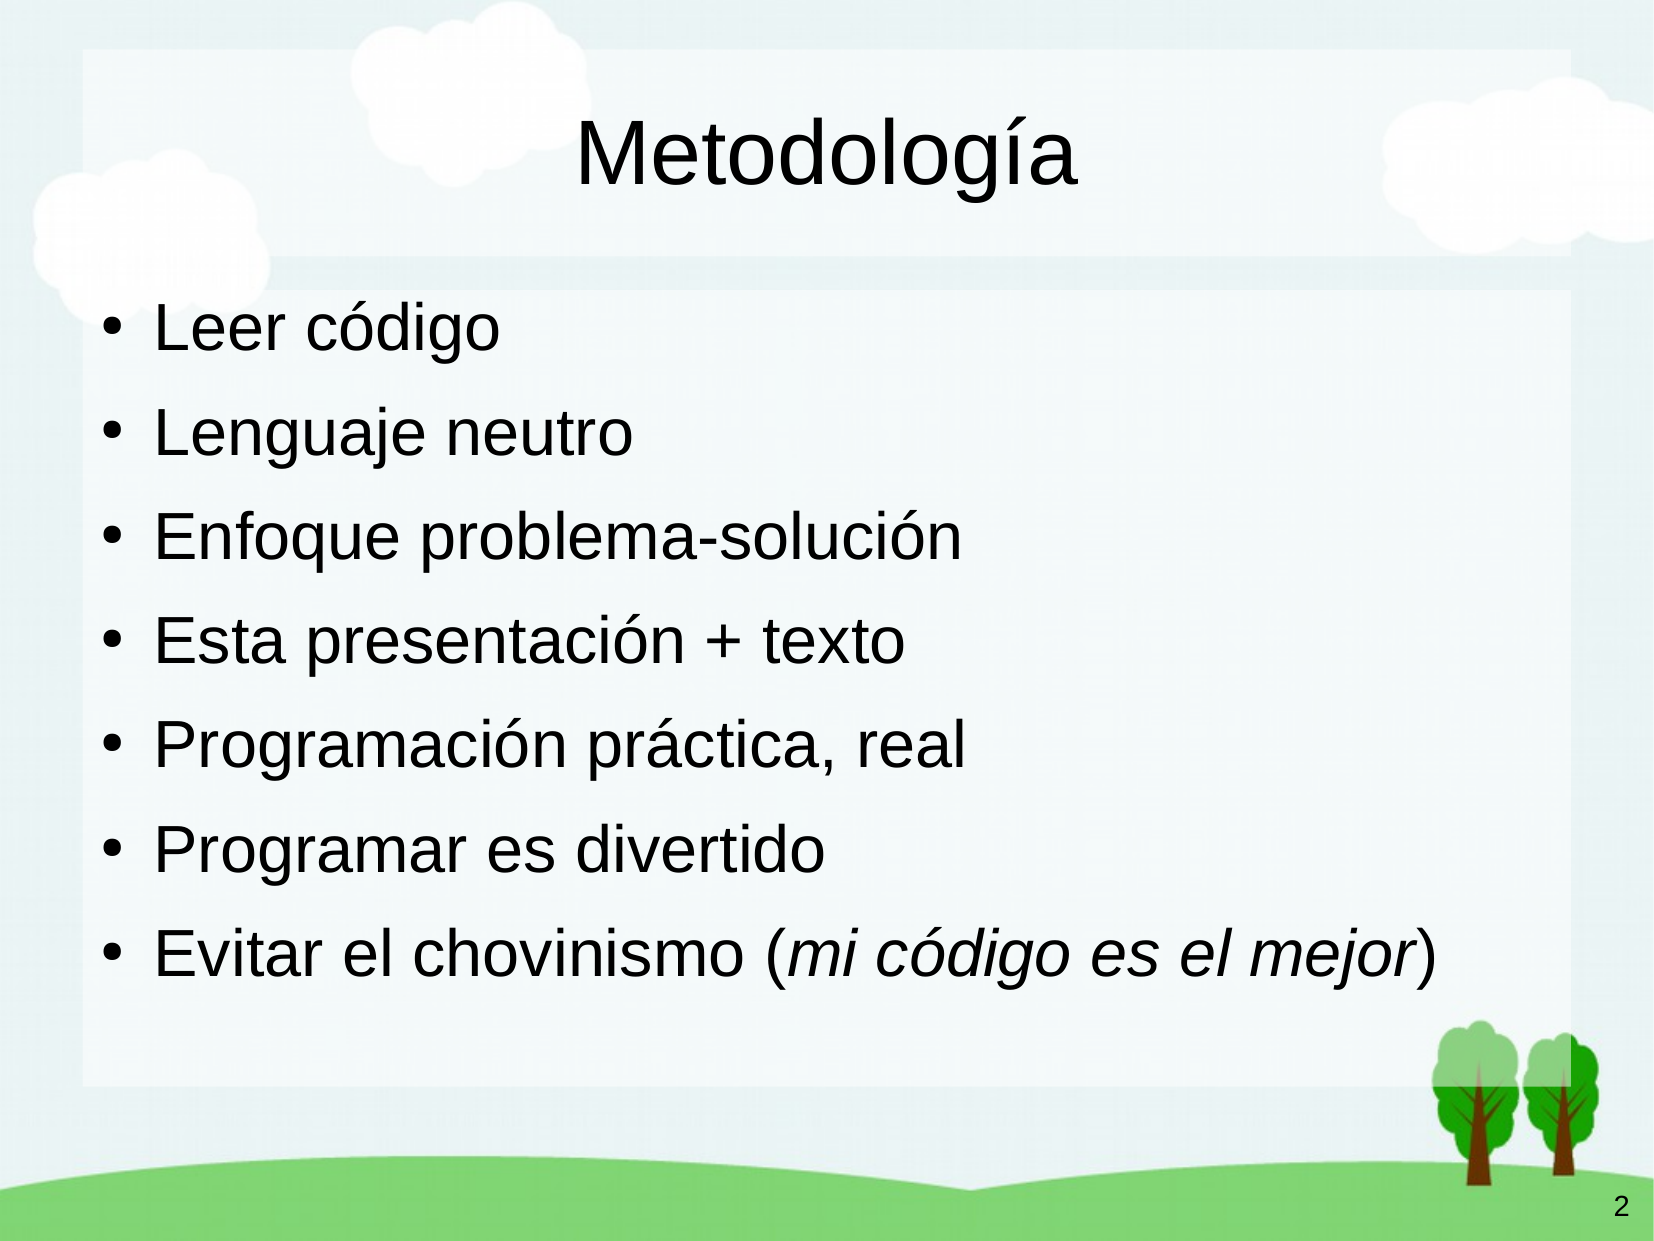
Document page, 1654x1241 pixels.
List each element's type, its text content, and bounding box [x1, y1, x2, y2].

picture [0, 0, 1654, 1241]
list Leer código Lenguaje neutro Enfoque problema-solución Esta presentación + texto Programación práctica, real Programar es divertido Evitar el chovinismo (mi código es el mejor) [82, 290, 1571, 1087]
title Metodología [82, 49, 1571, 257]
